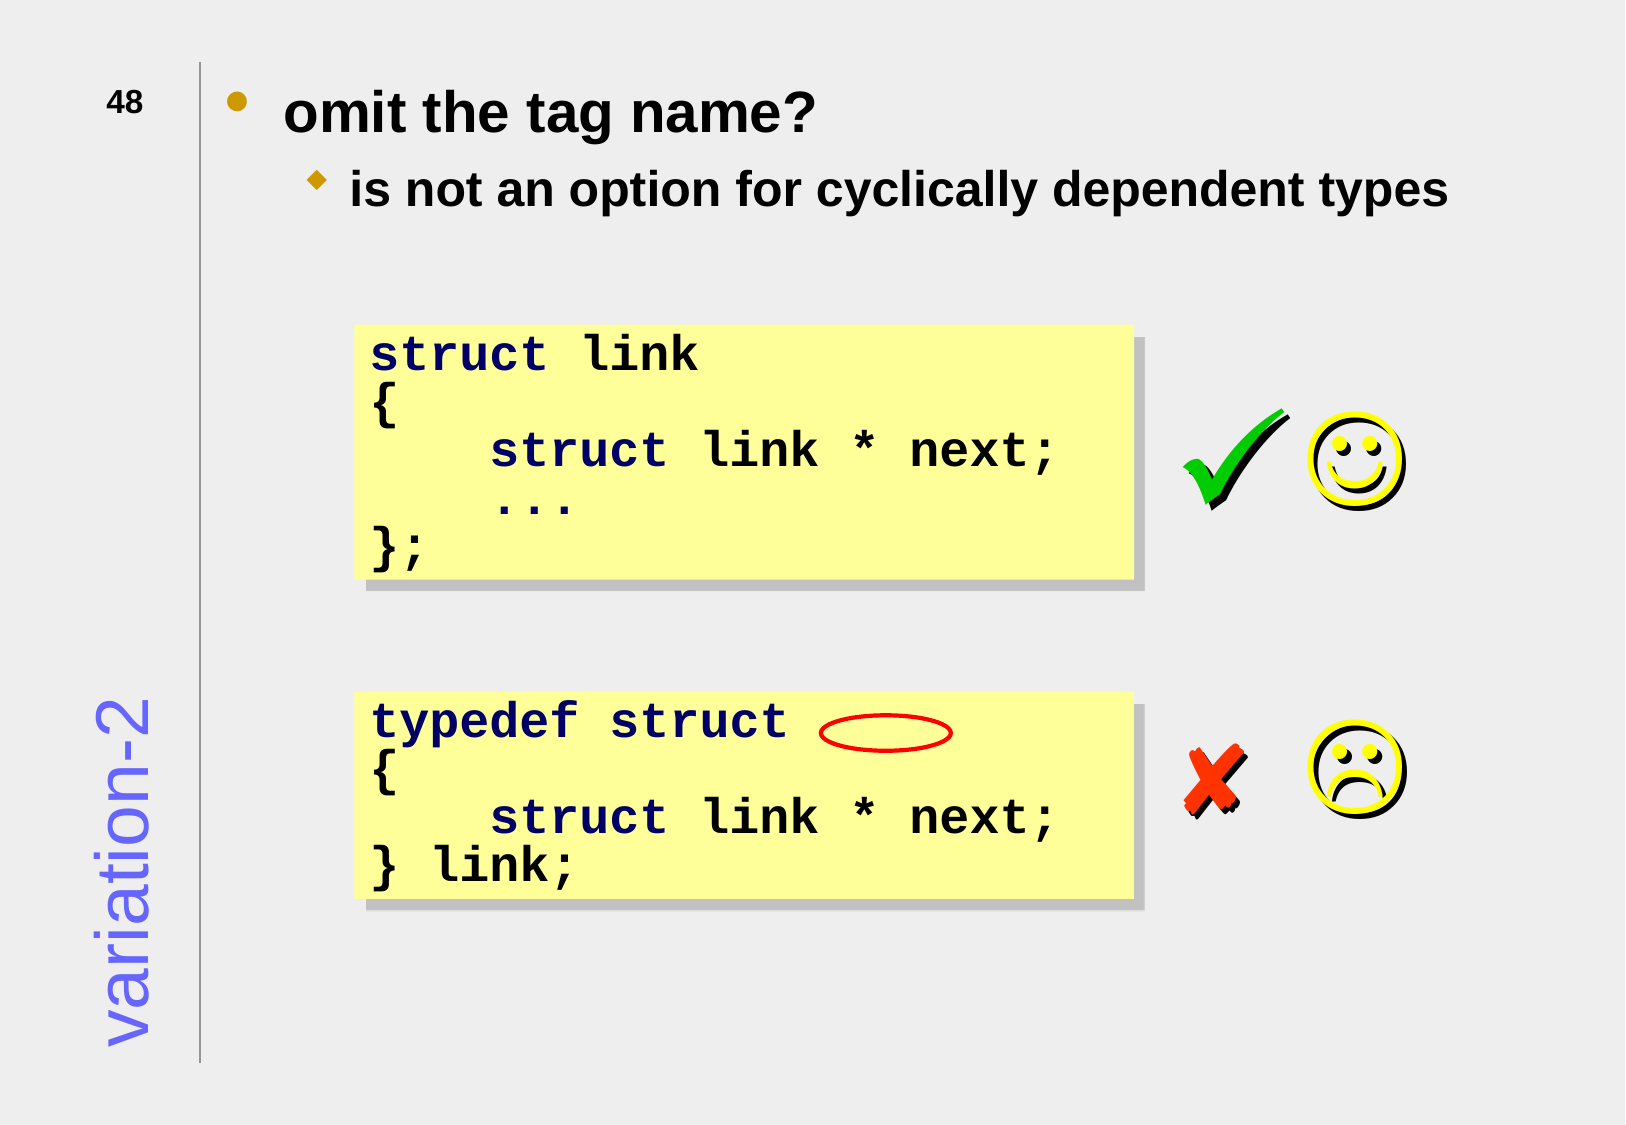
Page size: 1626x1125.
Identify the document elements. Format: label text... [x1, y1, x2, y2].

text_box typedef struct { struct link * next; } link; [354, 691, 1134, 899]
title variation-2 [50, 187, 188, 1063]
text_box  [1157, 691, 1360, 857]
text_box  [1346, 371, 1476, 538]
text_box  [1156, 367, 1346, 562]
text_box  [1287, 679, 1477, 846]
list omit the tag name? is not an option for cyclically dependent types [212, 66, 1625, 1067]
text_box  [1346, 423, 1396, 500]
text_box struct link { struct link * next; ... }; [354, 324, 1135, 580]
